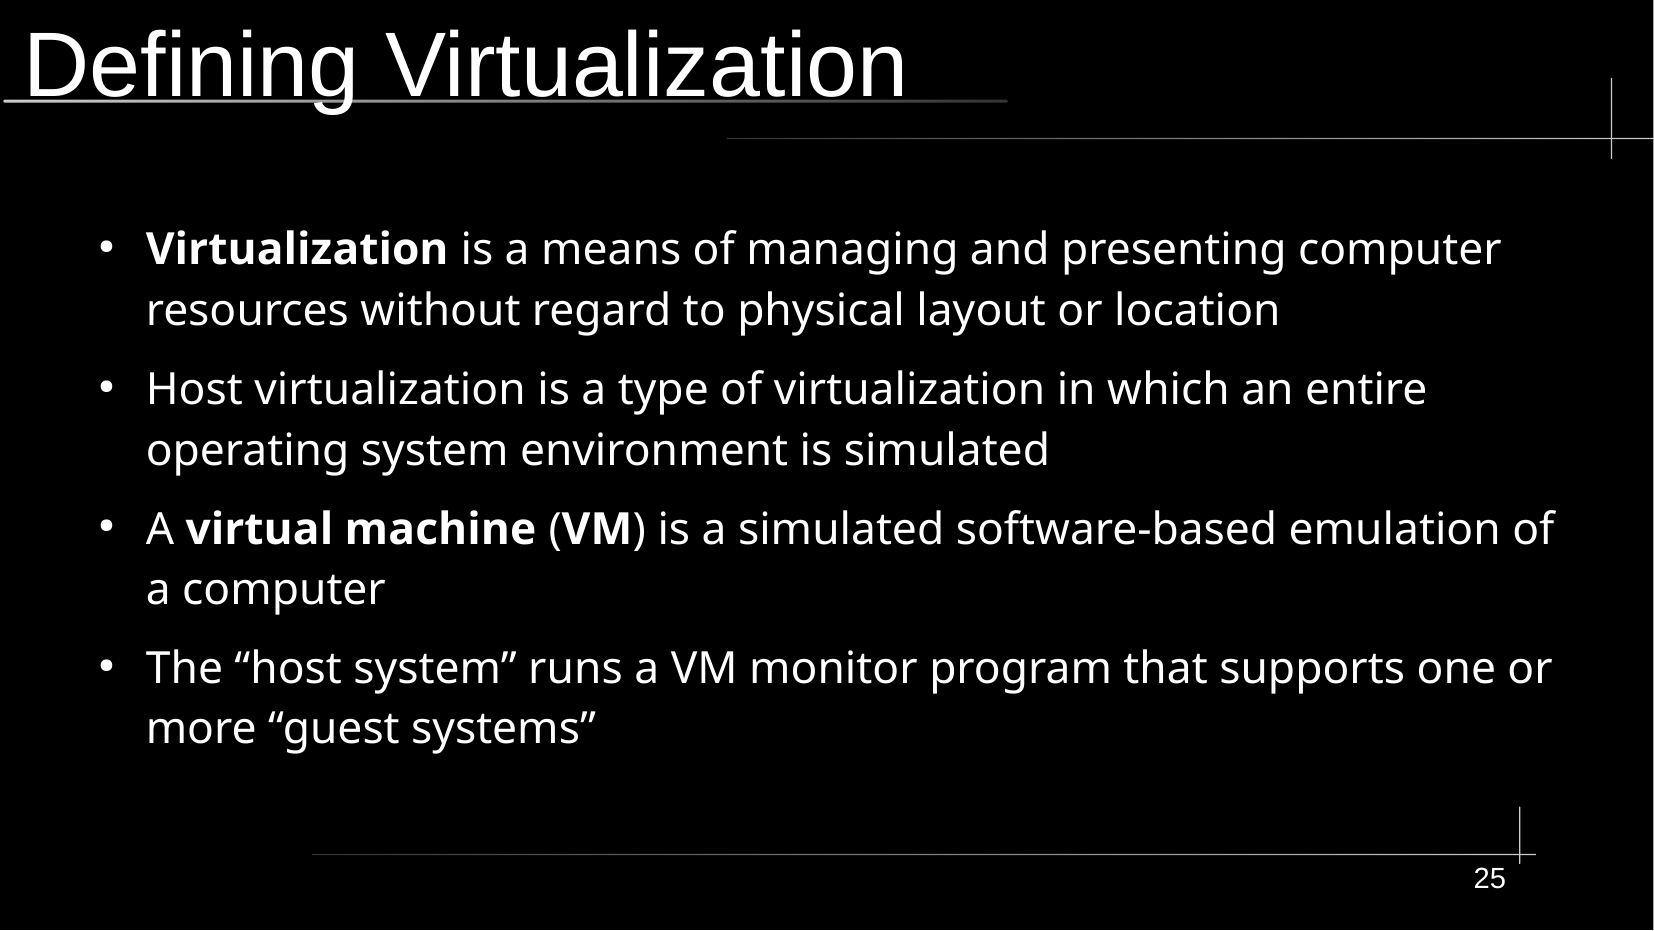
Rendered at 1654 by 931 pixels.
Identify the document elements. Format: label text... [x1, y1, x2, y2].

title Defining Virtualization [23, 11, 1589, 119]
list Virtualization is a means of managing and presenting computer resources without regard to physical layout or location Host virtualization is a type of virtualization in which an entire operating system environment is simulated A virtual machine (VM) is a simulated software-based emulation of a computer The “host system” runs a VM monitor program that supports one or more “guest systems” [82, 217, 1571, 758]
